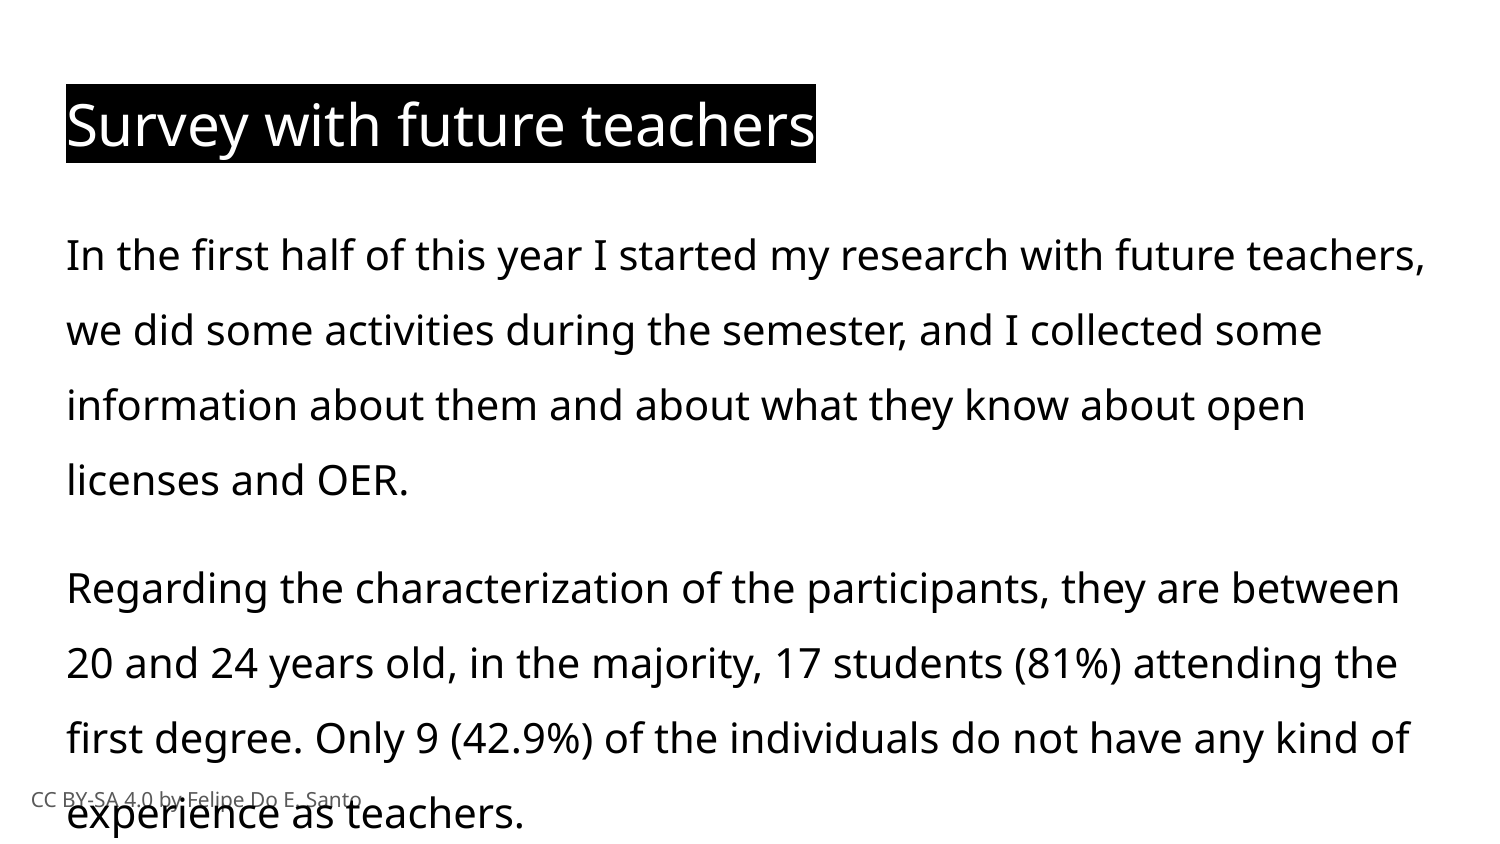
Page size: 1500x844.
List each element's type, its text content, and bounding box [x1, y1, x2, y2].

title Survey with future teachers [51, 72, 1449, 167]
text_box CC BY-SA 4.0 by Felipe Do E. Santo [15, 771, 421, 826]
list In the first half of this year I started my research with future teachers, we did some activities during the semester, and I collected some information about them and about what they know about open licenses and OER. Regarding the characterization of the participants, they are between 20 and 24 years old, in the majority, 17 students (81%) attending the first degree. Only 9 (42.9%) of the individuals do not have any kind of experience as teachers. [51, 189, 1449, 750]
